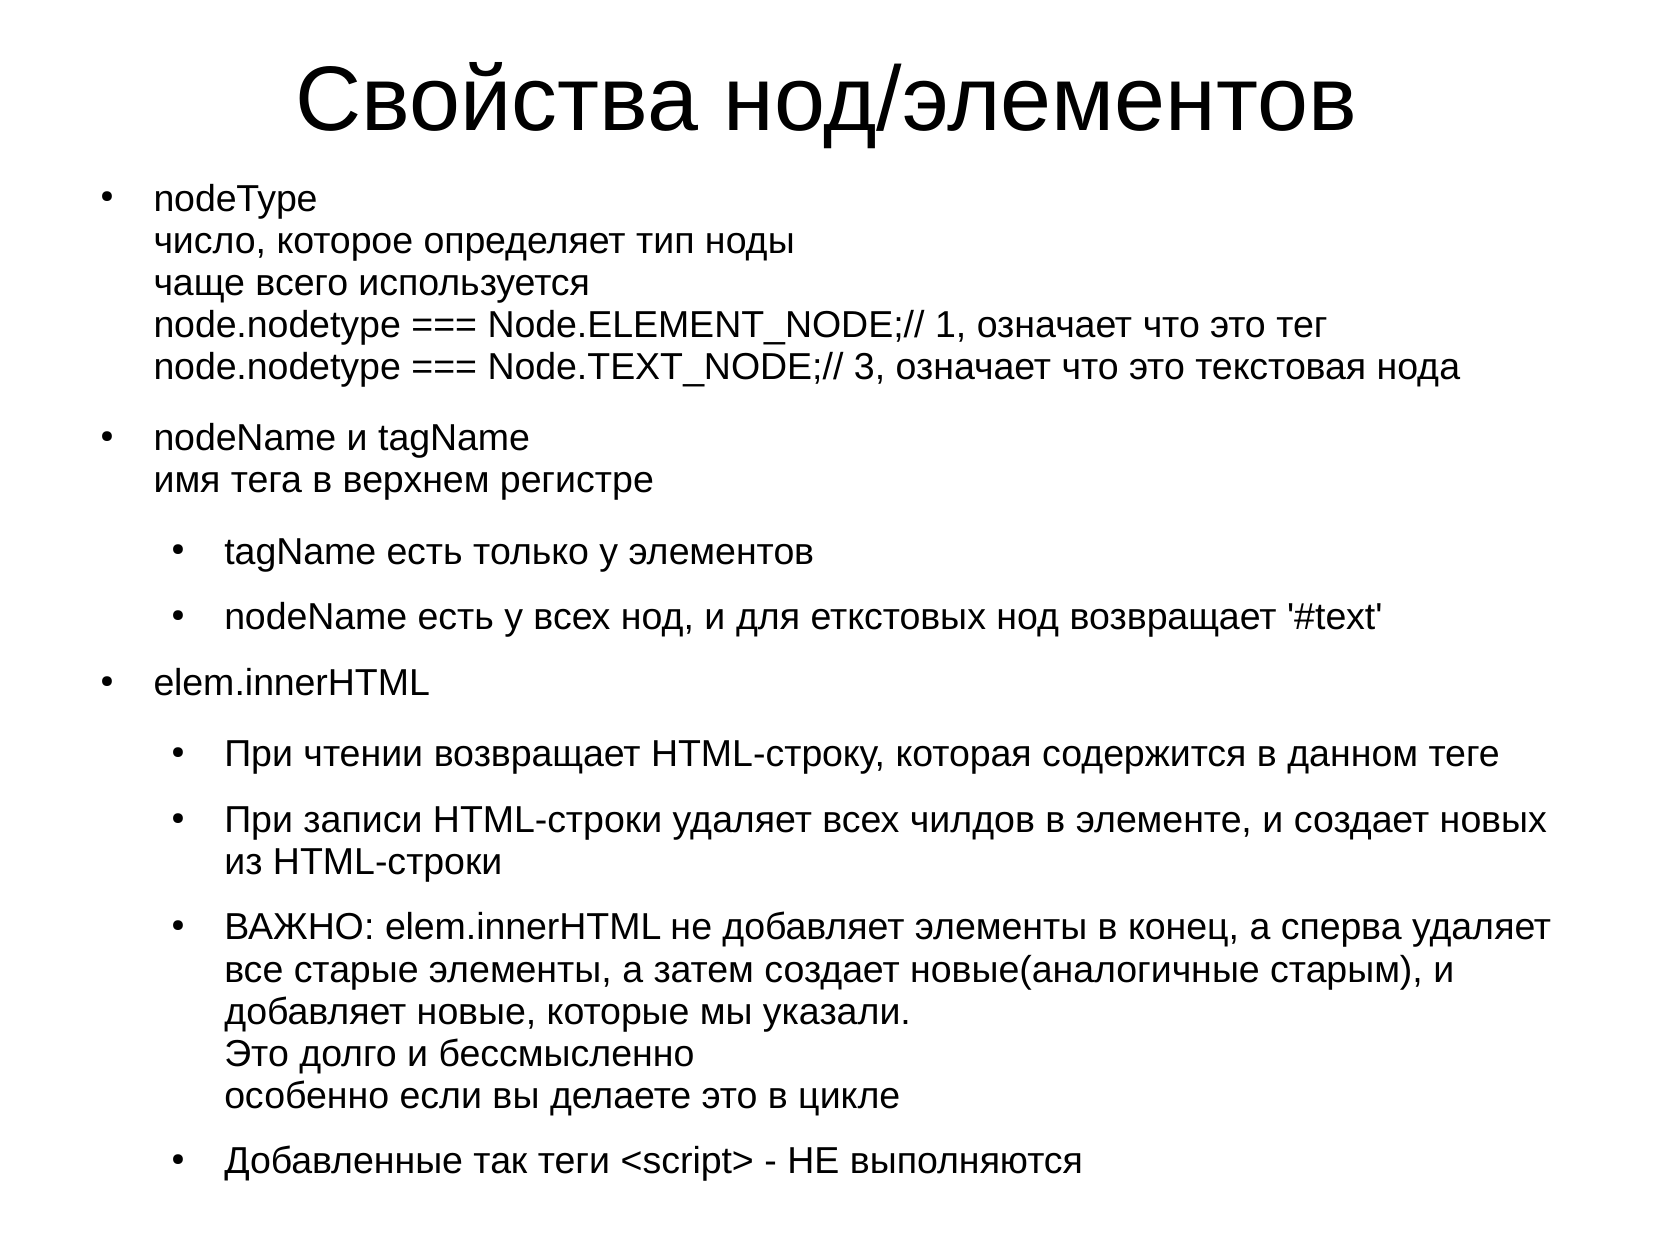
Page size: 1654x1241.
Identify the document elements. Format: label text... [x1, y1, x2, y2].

title Свойства нод/элементов [82, 47, 1571, 150]
list nodeType число, которое определяет тип ноды чаще всего используется node.nodetype === Node.ELEMENT_NODE;// 1, означает что это тег node.nodetype === Node.TEXT_NODE;// 3, означает что это текстовая нода nodeName и tagName имя тега в верхнем регистре tagName есть только у элементов nodeName есть у всех нод, и для еткстовых нод возвращает '#text' elem.innerHTML При чтении возвращает HTML-строку, которая содержится в данном теге При записи HTML-строки удаляет всех чилдов в элементе, и создает новых из HTML-строки ВАЖНО: elem.innerHTML не добавляет элементы в конец, а сперва удаляет все старые элементы, а затем создает новые(аналогичные старым), и добавляет новые, которые мы указали. Это долго и бессмысленно особенно если вы делаете это в цикле Добавленные так теги <script> - НЕ выполняются [82, 177, 1571, 1241]
